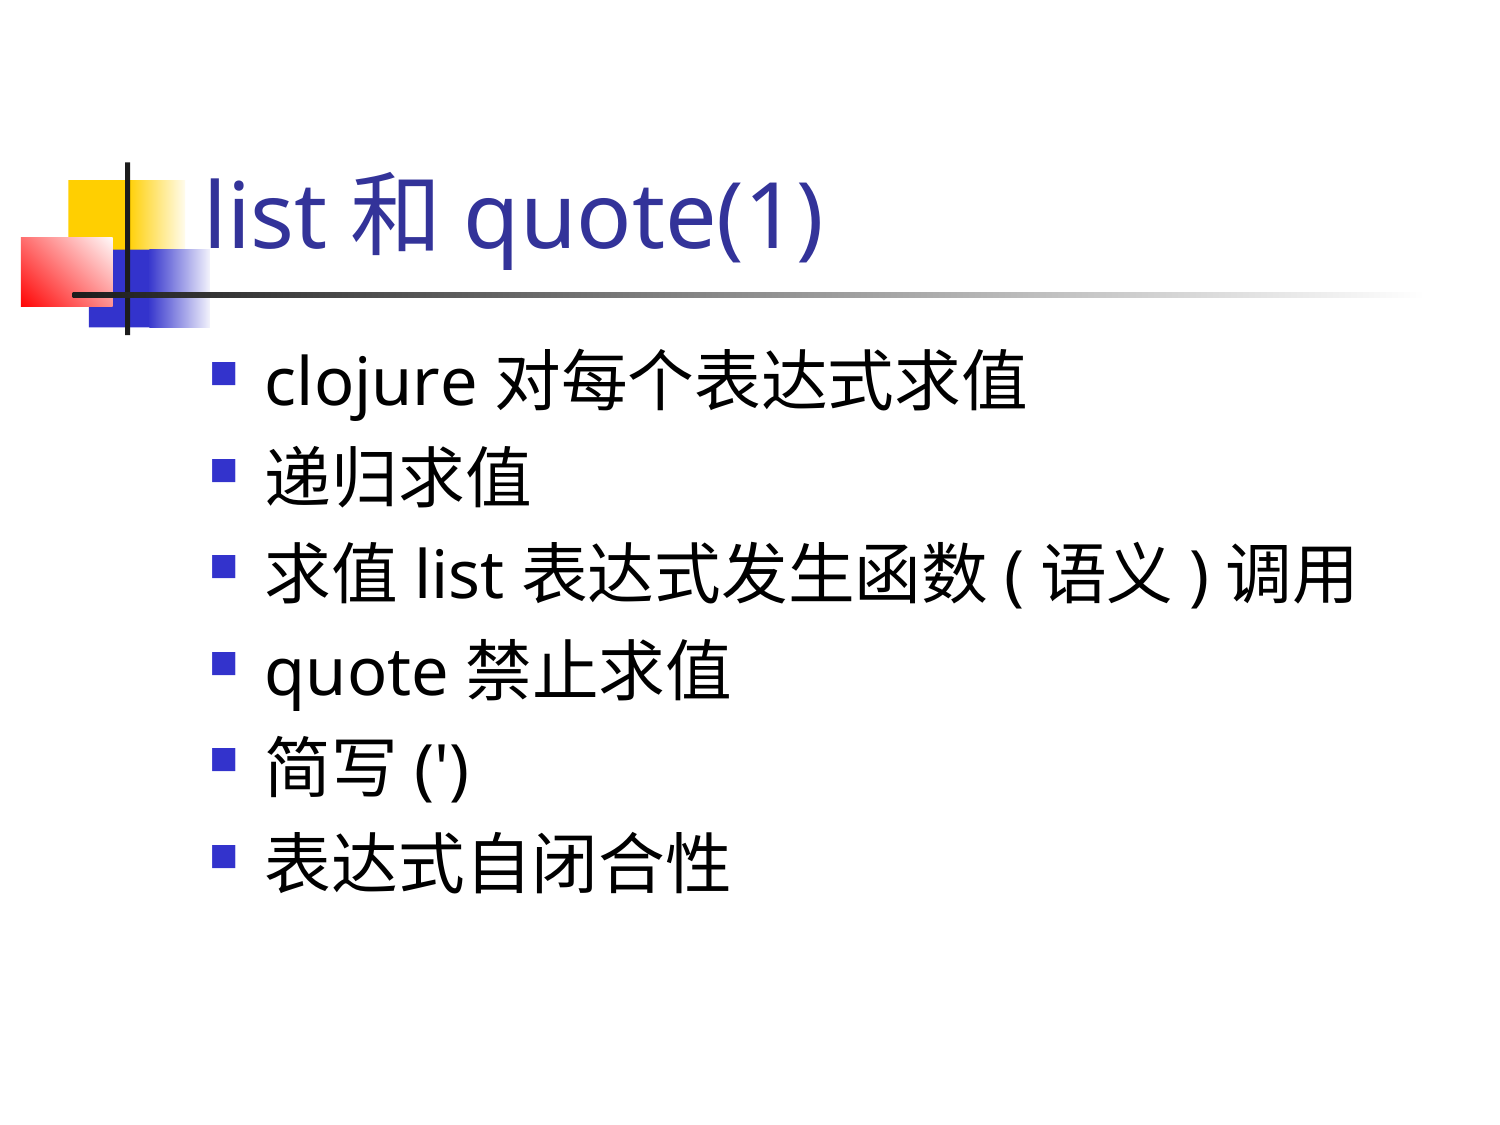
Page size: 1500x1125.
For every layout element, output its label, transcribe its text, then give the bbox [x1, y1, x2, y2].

list clojure对每个表达式求值 递归求值 求值list表达式发生函数(语义)调用 quote禁止求值 简写(') 表达式自闭合性 [193, 331, 1469, 1007]
title list和quote(1) [188, 35, 1468, 276]
